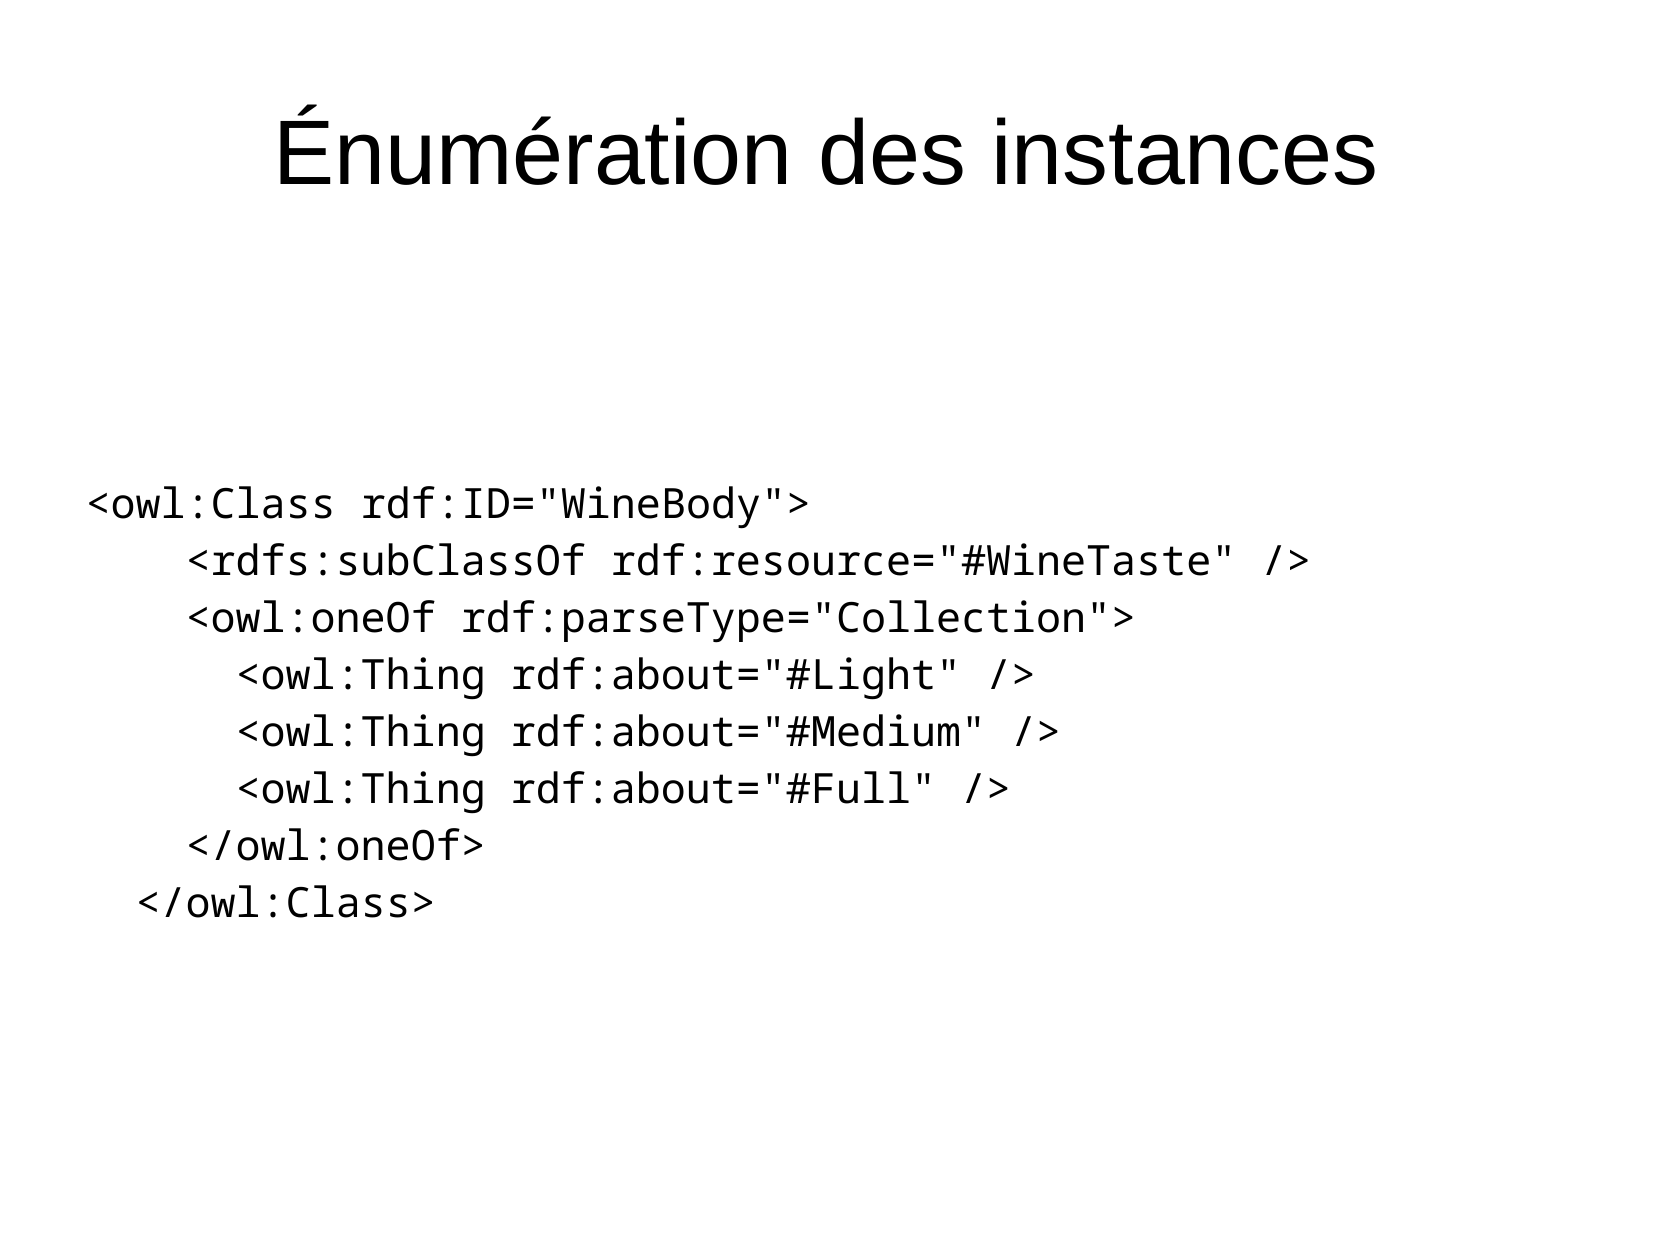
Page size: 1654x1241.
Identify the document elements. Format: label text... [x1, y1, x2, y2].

title Énumération des instances [82, 49, 1571, 257]
text_box <owl:Class rdf:ID="WineBody"> <rdfs:subClassOf rdf:resource="#WineTaste" /> <owl:oneOf rdf:parseType="Collection"> <owl:Thing rdf:about="#Light" /> <owl:Thing rdf:about="#Medium" /> <owl:Thing rdf:about="#Full" /> </owl:oneOf> </owl:Class> [70, 466, 1583, 870]
